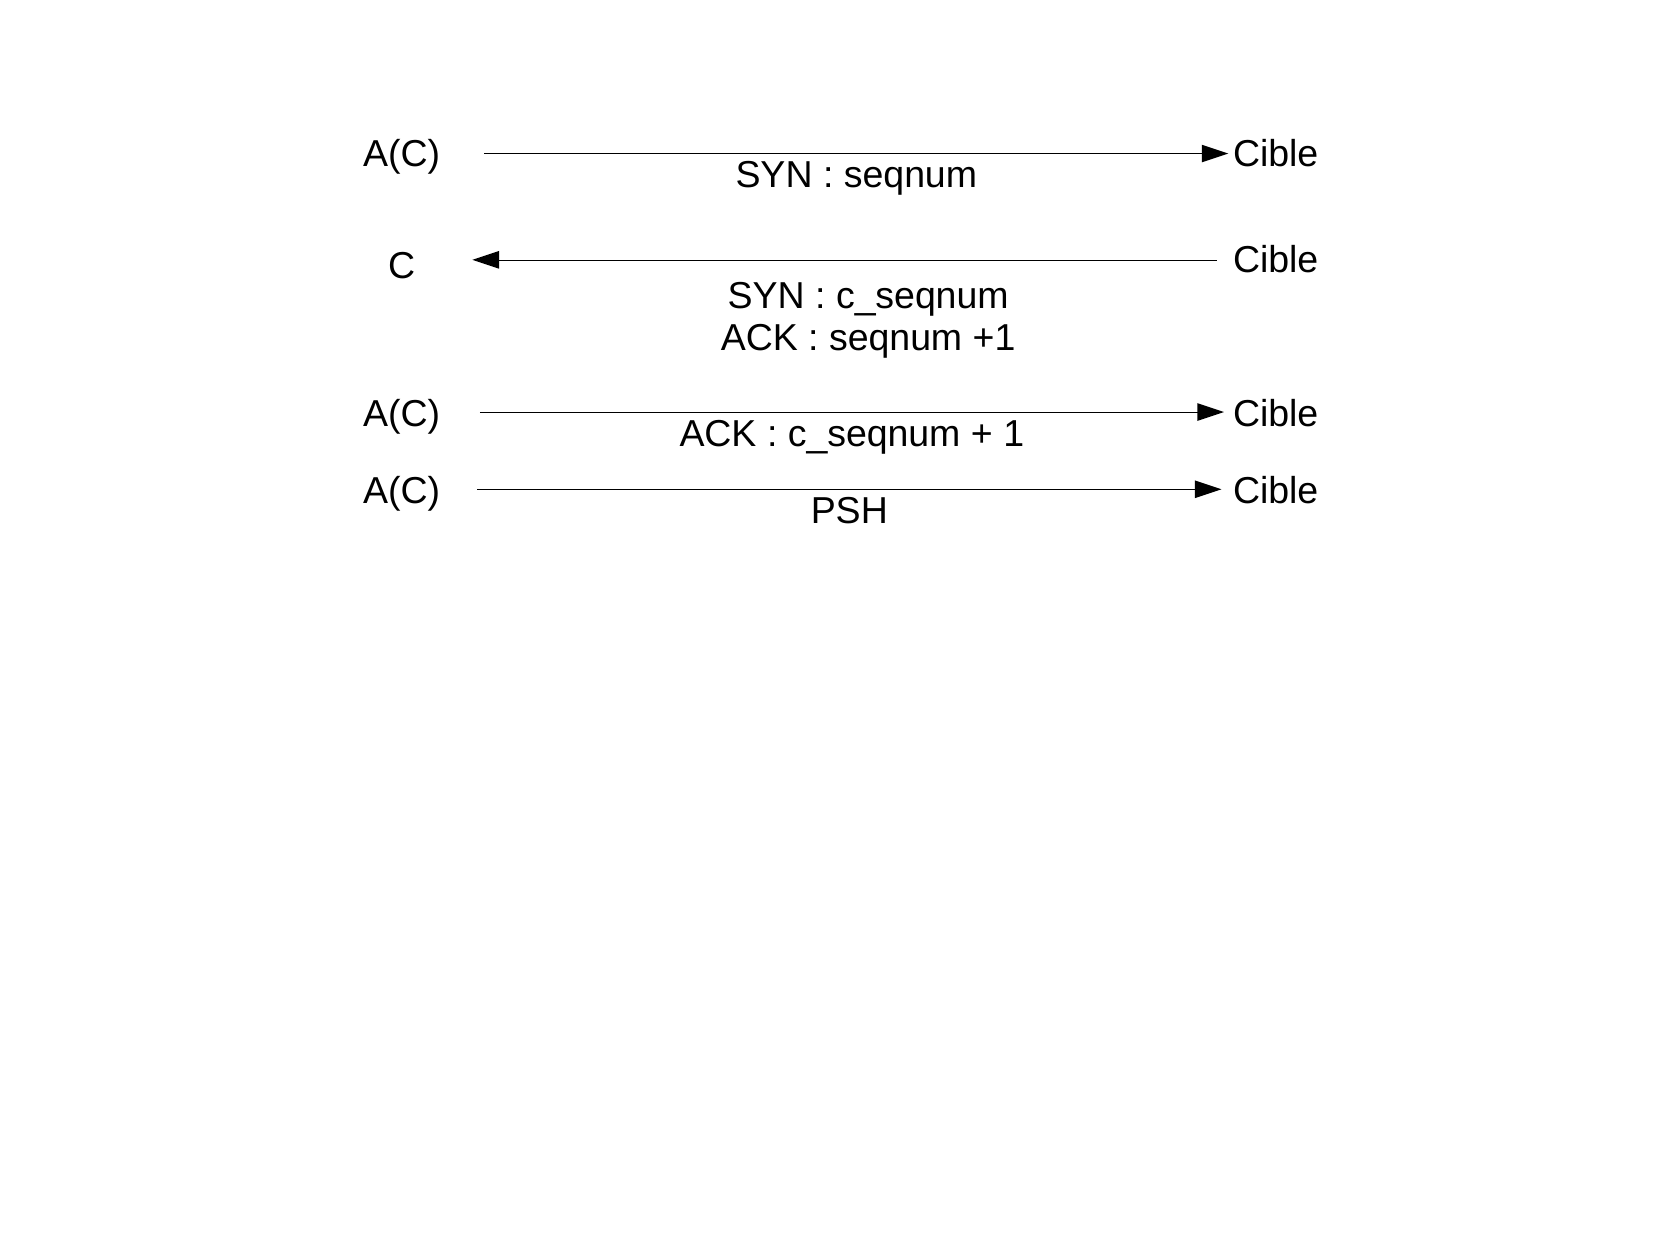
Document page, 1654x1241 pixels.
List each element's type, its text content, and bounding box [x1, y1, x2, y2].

text_box Cible [1228, 224, 1323, 296]
text_box SYN : c_seqnum ACK : seqnum +1 [602, 271, 1134, 319]
text_box C [354, 230, 449, 302]
text_box A(C) [354, 377, 449, 449]
text_box Cible [1228, 454, 1323, 526]
text_box Cible [1228, 377, 1323, 449]
text_box A(C) [354, 454, 449, 526]
text_box Cible [1228, 118, 1323, 189]
text_box A(C) [354, 118, 449, 189]
